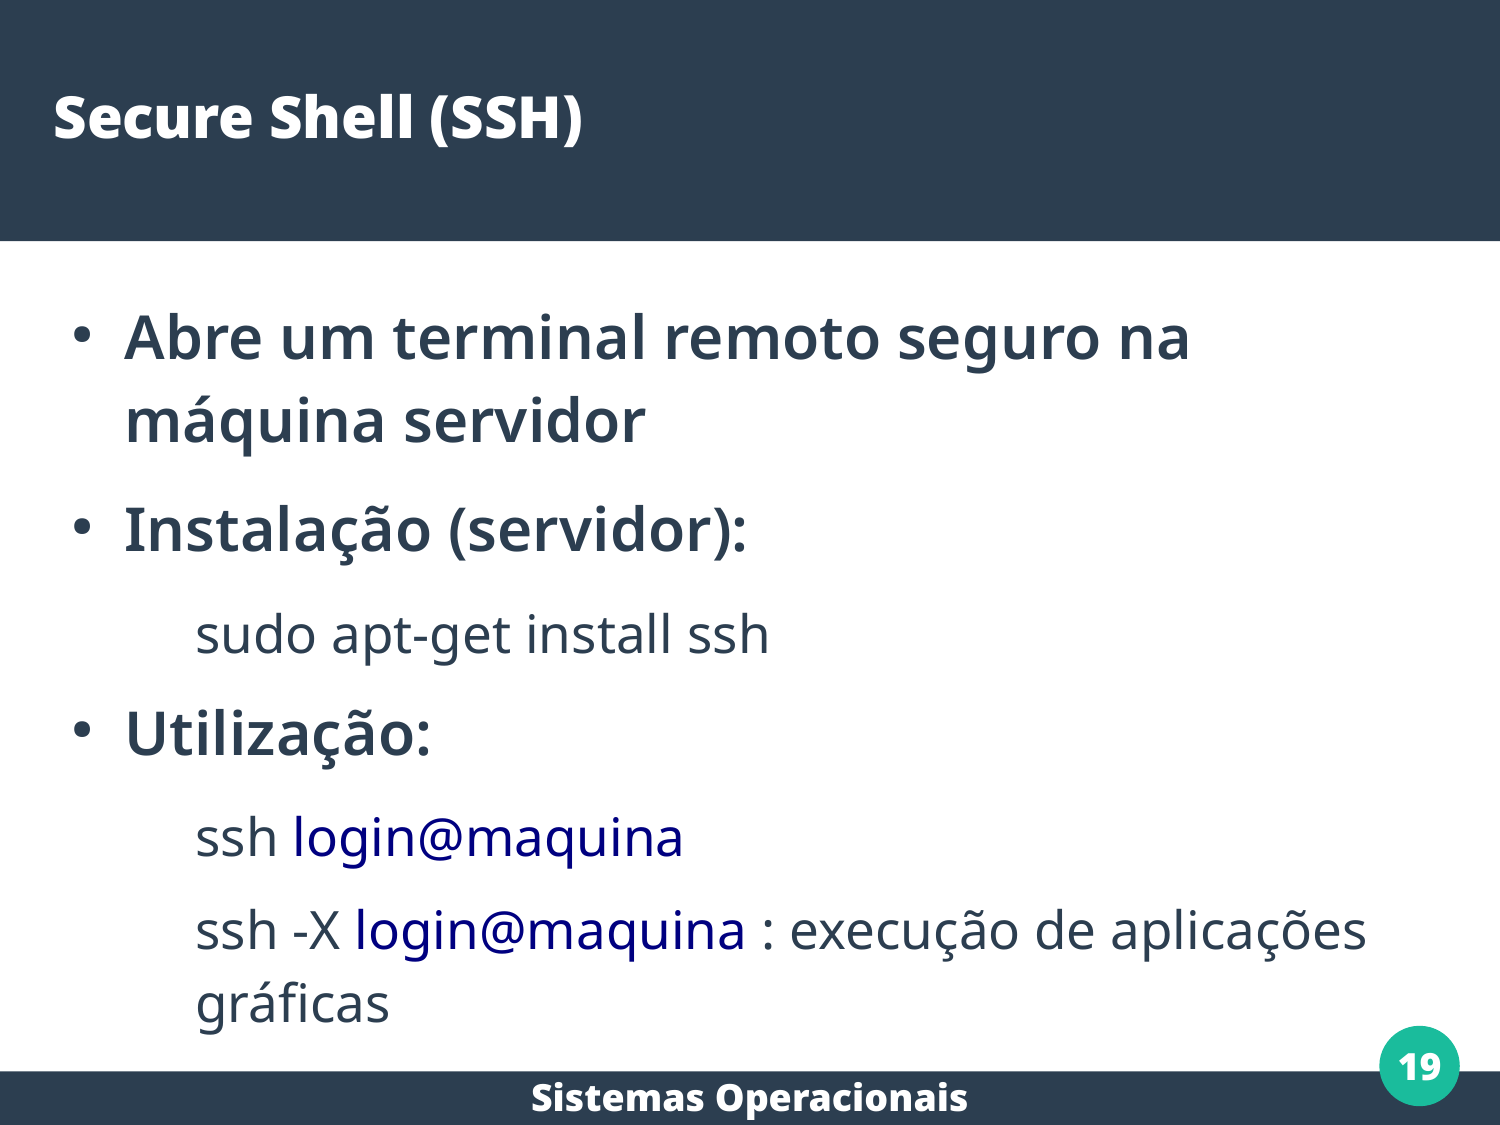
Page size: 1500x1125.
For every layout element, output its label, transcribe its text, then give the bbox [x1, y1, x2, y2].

list Abre um terminal remoto seguro na máquina servidor Instalação (servidor): sudo apt-get install ssh Utilização: ssh login@maquina ssh -X login@maquina : execução de aplicações gráficas [53, 294, 1447, 1045]
title Secure Shell (SSH) [53, 44, 1447, 188]
